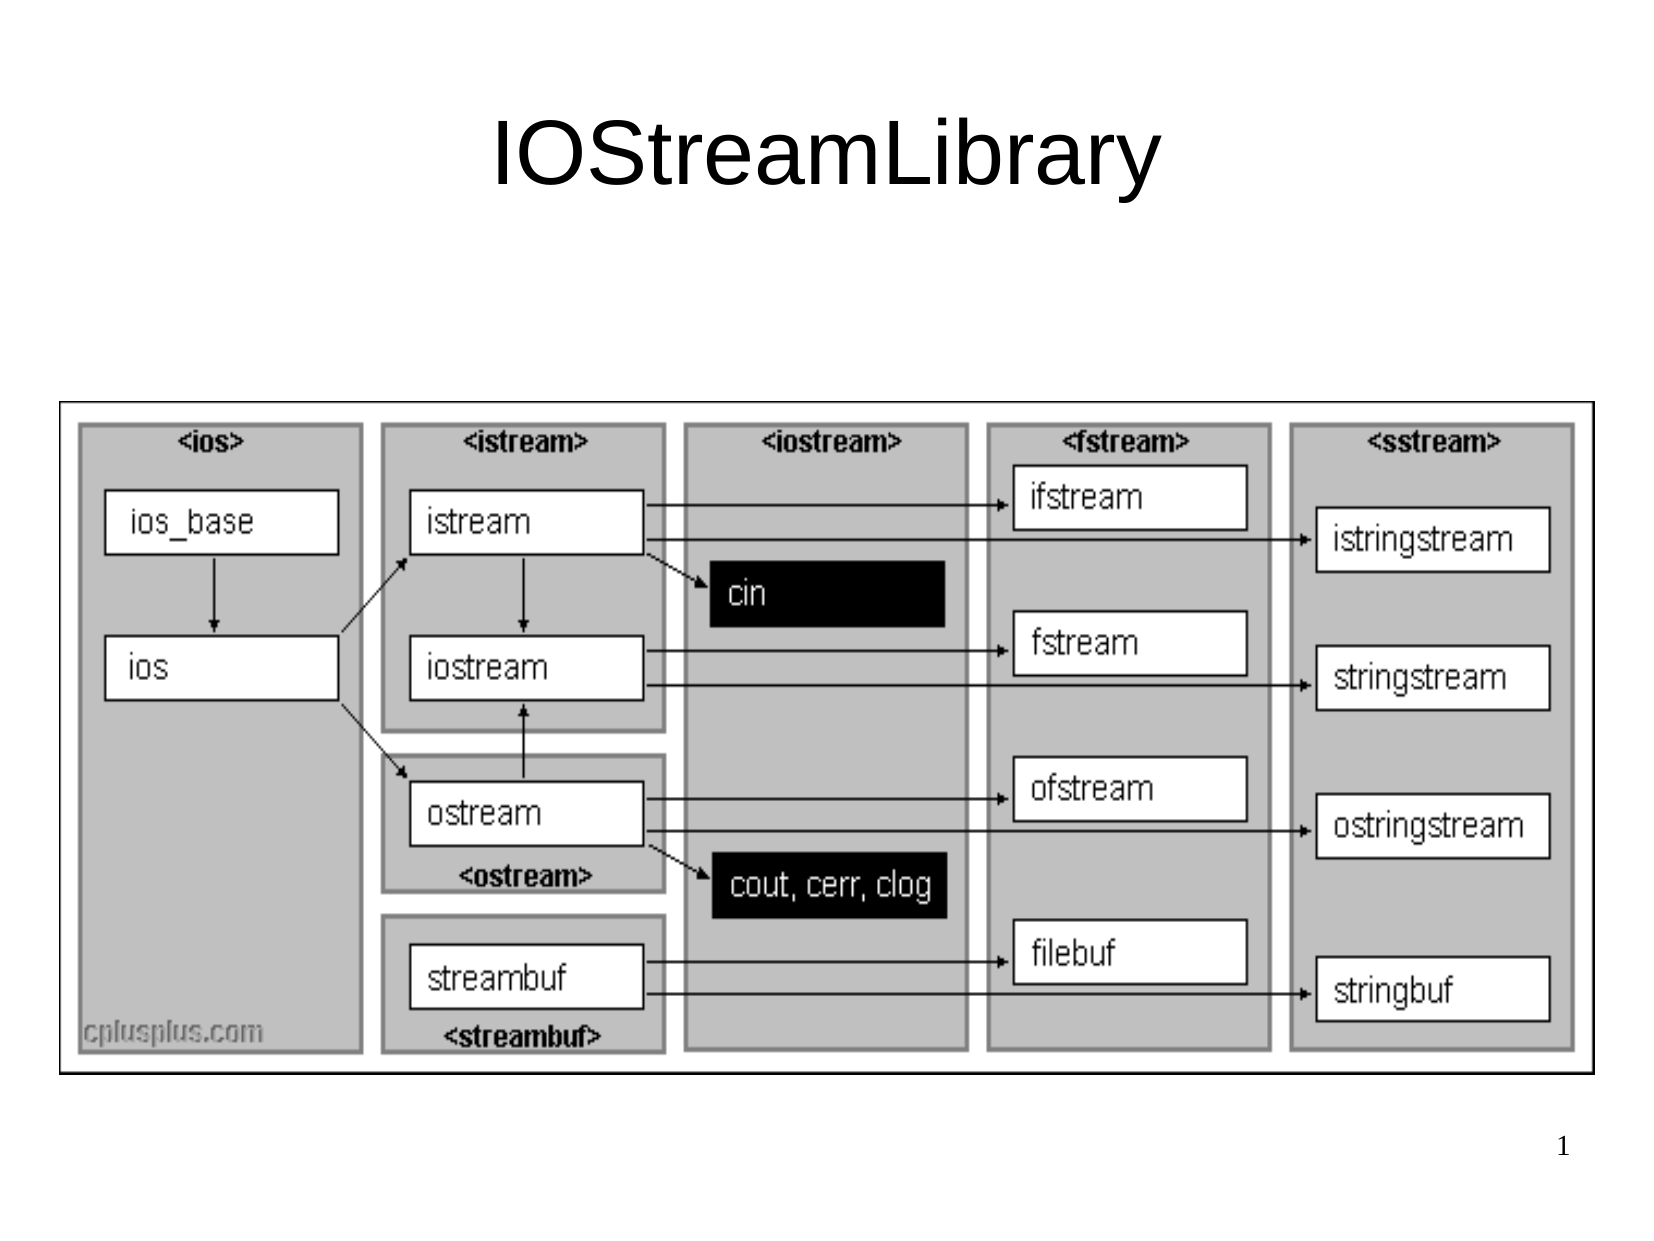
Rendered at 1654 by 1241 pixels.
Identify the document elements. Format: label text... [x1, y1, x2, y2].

picture [59, 401, 1595, 1075]
title IOStreamLibrary [82, 49, 1571, 257]
